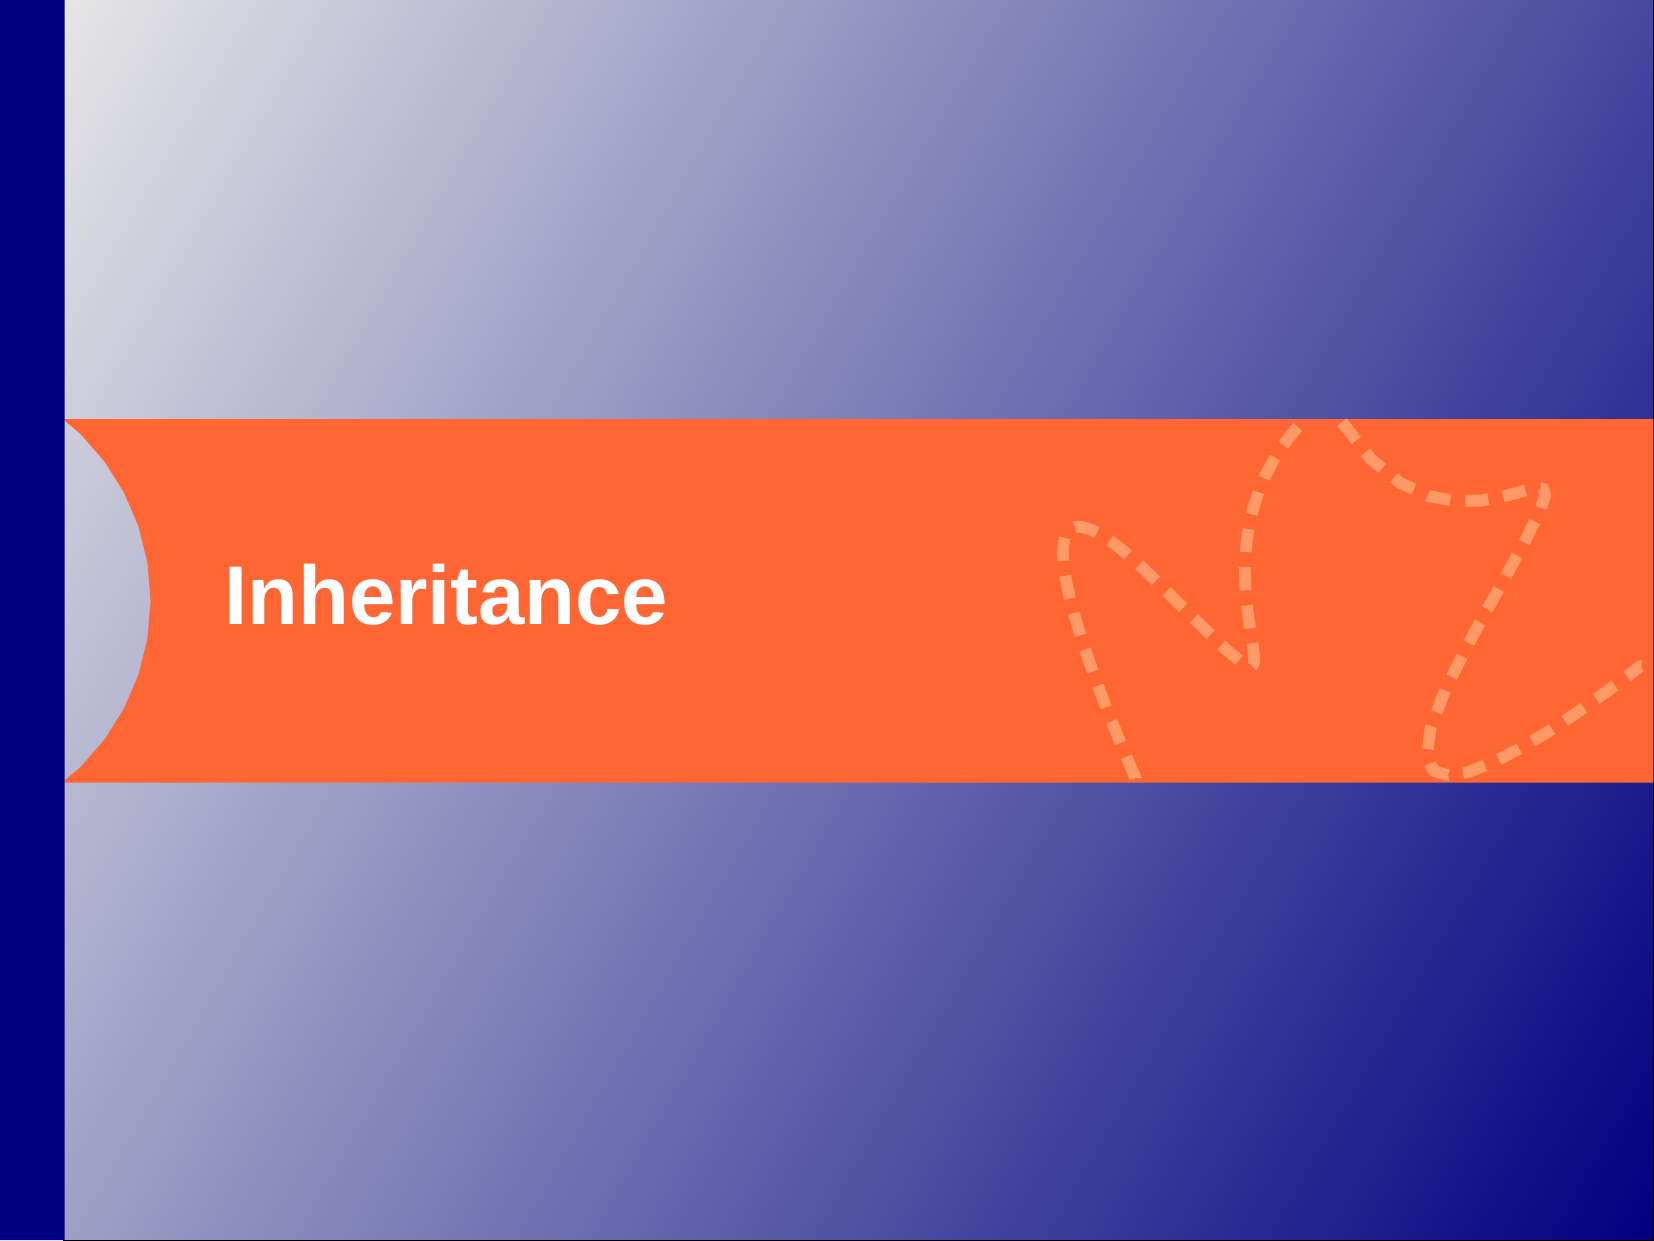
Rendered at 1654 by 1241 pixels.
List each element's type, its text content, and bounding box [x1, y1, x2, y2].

title Inheritance [224, 497, 1093, 704]
